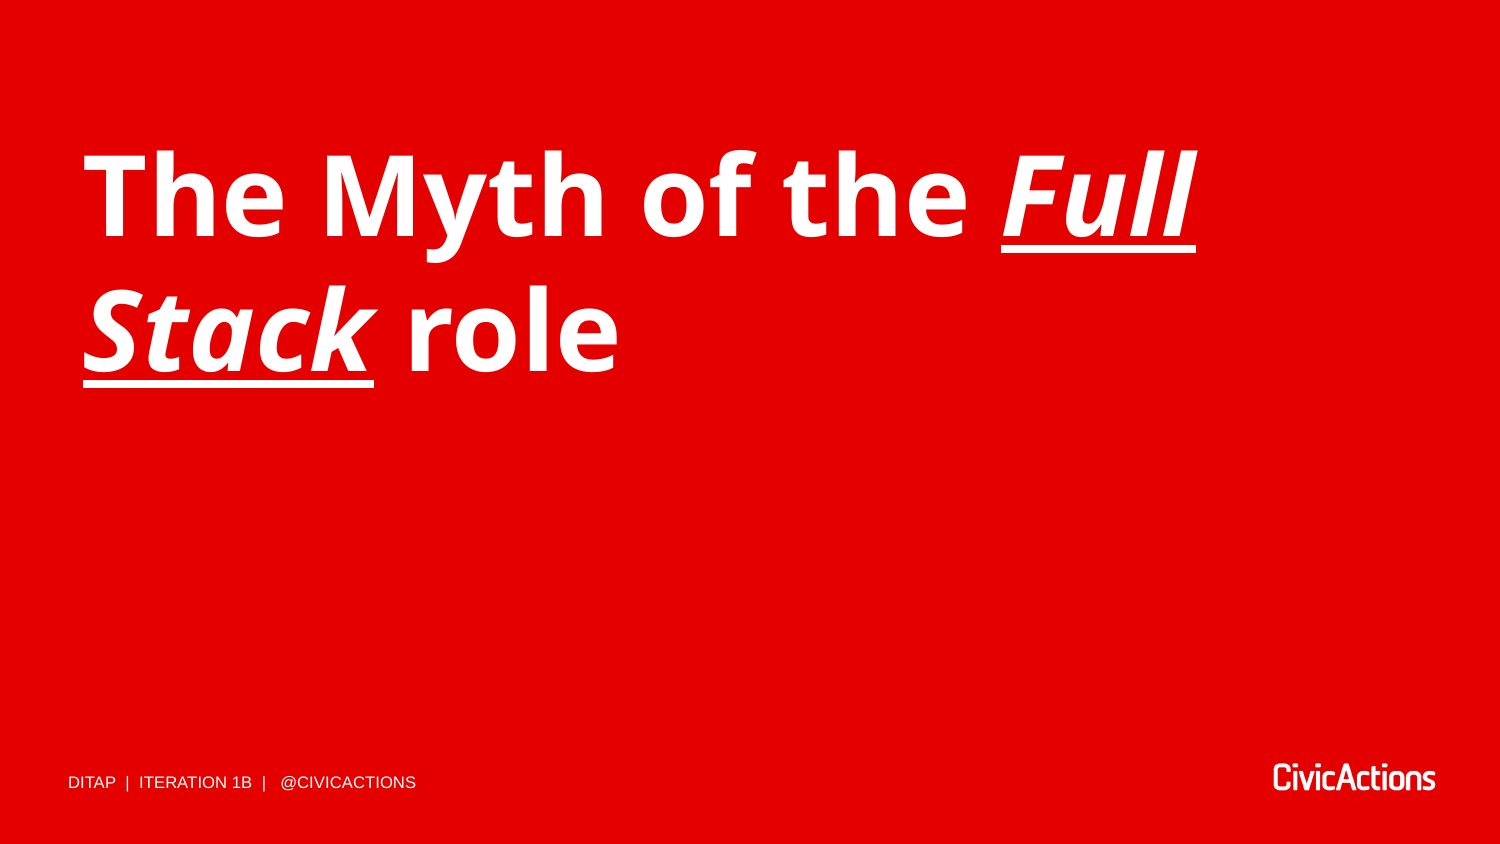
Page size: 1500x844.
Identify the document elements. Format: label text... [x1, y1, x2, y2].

text_box The Myth of the Full Stack role [73, 114, 1354, 470]
picture [1271, 758, 1438, 795]
